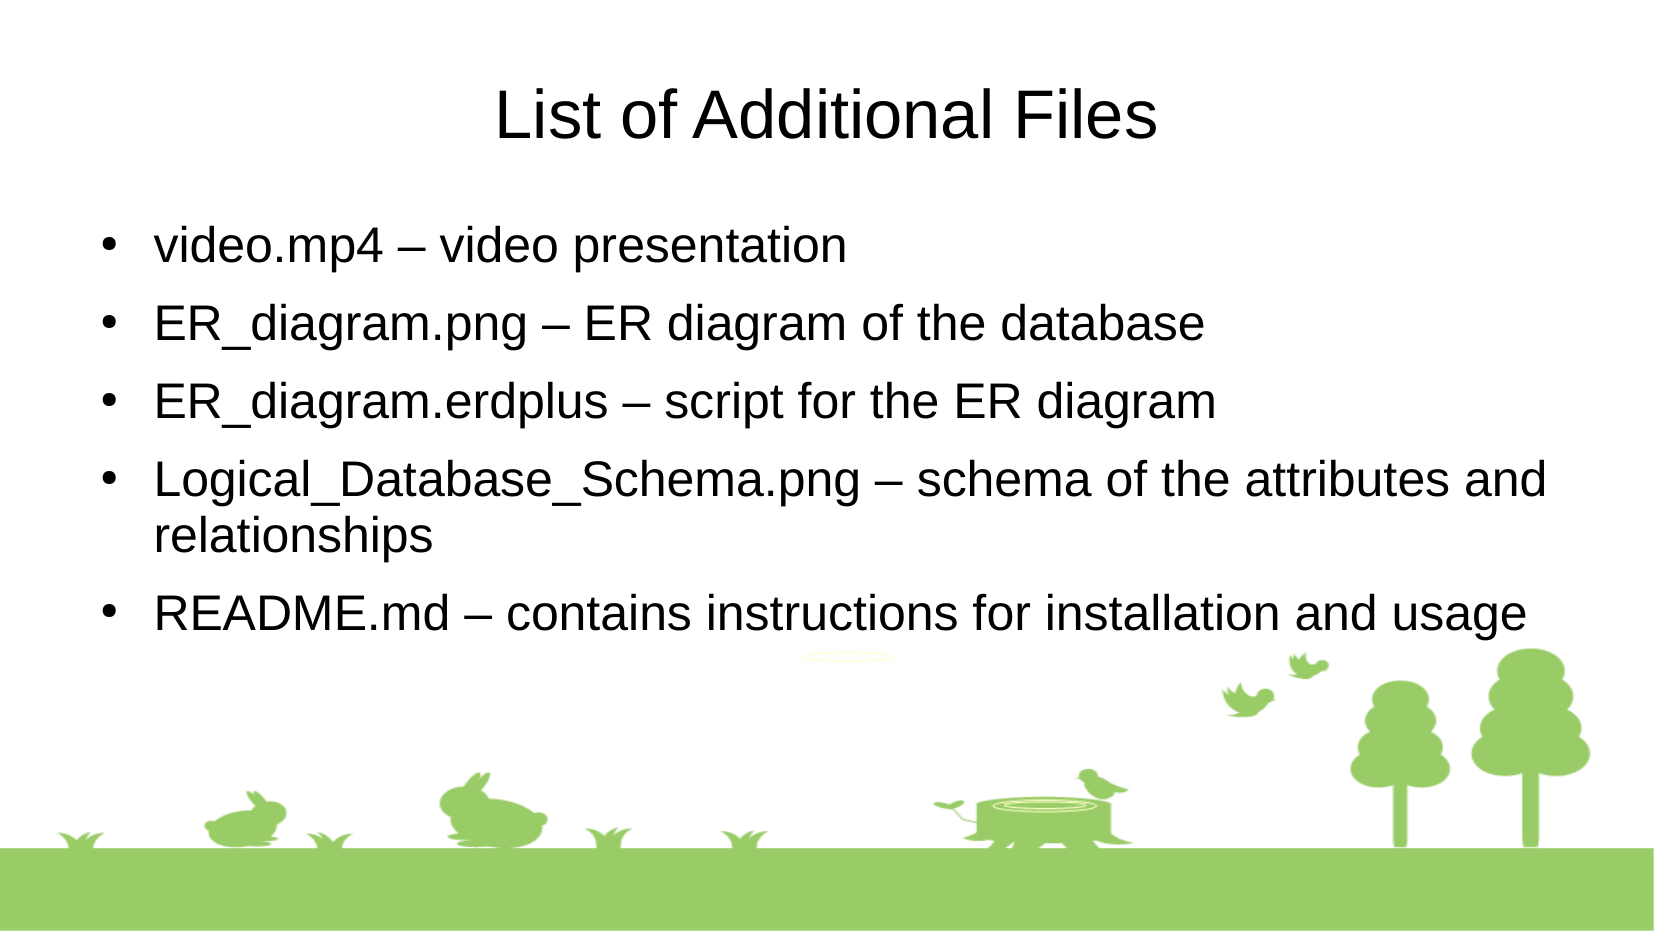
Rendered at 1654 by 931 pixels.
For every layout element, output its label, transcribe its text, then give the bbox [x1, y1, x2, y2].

picture [0, 0, 1654, 931]
list video.mp4 – video presentation ER_diagram.png – ER diagram of the database ER_diagram.erdplus – script for the ER diagram Logical_Database_Schema.png – schema of the attributes and relationships README.md – contains instructions for installation and usage [82, 217, 1571, 758]
title List of Additional Files [82, 37, 1571, 193]
